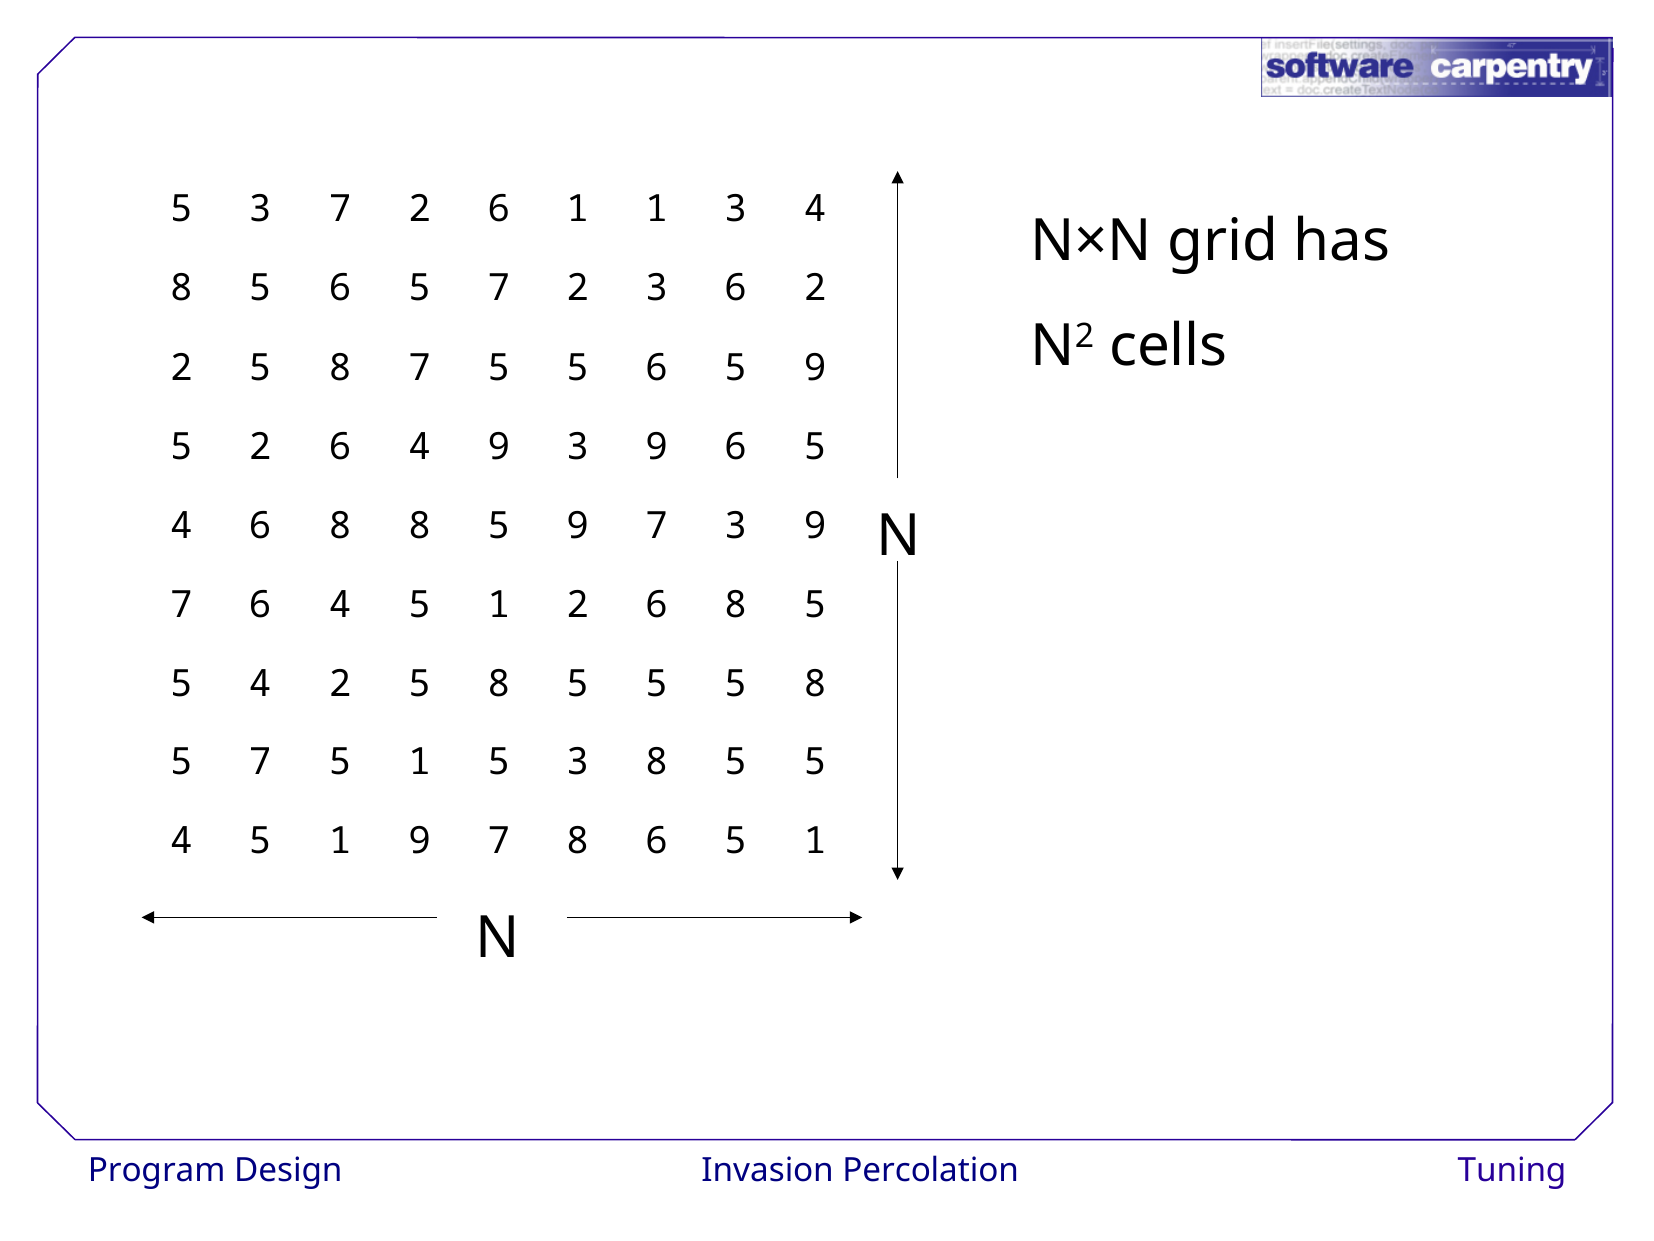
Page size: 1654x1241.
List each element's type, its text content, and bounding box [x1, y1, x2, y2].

table_header 3 [221, 166, 300, 245]
table_cell 5 [142, 720, 221, 799]
table_cell 1 [459, 562, 538, 641]
table_header 2 [380, 166, 459, 245]
table_cell 5 [221, 245, 300, 326]
table_cell 5 [459, 326, 538, 404]
table_cell 1 [775, 799, 855, 878]
table_cell 7 [617, 483, 696, 562]
text_box N×N grid has N2 cells [1015, 159, 1580, 385]
table_cell 8 [380, 483, 459, 562]
table_cell 9 [775, 483, 855, 562]
table_cell 1 [300, 799, 380, 878]
table_header 1 [617, 166, 696, 245]
table_cell 7 [459, 799, 538, 878]
table_cell 8 [775, 641, 855, 720]
table_cell 5 [380, 562, 459, 641]
table_cell 6 [617, 326, 696, 404]
table_header 6 [459, 166, 538, 245]
table_cell 8 [300, 483, 380, 562]
table_cell 8 [300, 326, 380, 404]
table_cell 5 [775, 720, 855, 799]
table_cell 6 [221, 483, 300, 562]
table_cell 6 [221, 562, 300, 641]
table_cell 5 [696, 326, 775, 404]
table_cell 9 [459, 404, 538, 483]
table_cell 4 [300, 562, 380, 641]
table_cell 6 [617, 562, 696, 641]
table_cell 5 [538, 641, 617, 720]
table_cell 2 [300, 641, 380, 720]
table_cell 3 [538, 720, 617, 799]
table_cell 2 [538, 245, 617, 326]
table_cell 5 [380, 641, 459, 720]
table_cell 8 [696, 562, 775, 641]
table_header 3 [696, 166, 775, 245]
table_cell 5 [696, 641, 775, 720]
table_cell 9 [380, 799, 459, 878]
table_cell 8 [538, 799, 617, 878]
table_cell 2 [142, 326, 221, 404]
table_cell 5 [696, 720, 775, 799]
table_cell 4 [142, 483, 221, 562]
table_cell 8 [617, 720, 696, 799]
table_cell 6 [696, 245, 775, 326]
table_cell 2 [775, 245, 855, 326]
table_cell 5 [380, 245, 459, 326]
table_cell 5 [696, 799, 775, 878]
table_cell 4 [221, 641, 300, 720]
text_box N [862, 454, 922, 576]
table_cell 3 [538, 404, 617, 483]
table_cell 5 [459, 720, 538, 799]
table_cell 5 [142, 404, 221, 483]
table_cell 5 [775, 562, 855, 641]
table_cell 1 [380, 720, 459, 799]
table_cell 5 [775, 404, 855, 483]
table_cell 5 [617, 641, 696, 720]
table_cell 7 [221, 720, 300, 799]
text_box N [460, 856, 520, 977]
picture [1261, 39, 1613, 97]
table_cell 9 [775, 326, 855, 404]
table_cell 2 [538, 562, 617, 641]
table_cell 9 [538, 483, 617, 562]
table_header 4 [775, 166, 855, 245]
table_header 5 [142, 166, 221, 245]
table_cell 6 [617, 799, 696, 878]
table_cell 7 [380, 326, 459, 404]
table_header 1 [538, 166, 617, 245]
table_cell 6 [300, 245, 380, 326]
table_cell 5 [221, 326, 300, 404]
table_cell 6 [300, 404, 380, 483]
table_cell 5 [221, 799, 300, 878]
table_cell 4 [380, 404, 459, 483]
table_header 7 [300, 166, 380, 245]
table_cell 2 [221, 404, 300, 483]
table_cell 6 [696, 404, 775, 483]
table_cell 5 [459, 483, 538, 562]
table_cell 8 [459, 641, 538, 720]
table_cell 9 [617, 404, 696, 483]
table_cell 3 [617, 245, 696, 326]
table_cell 5 [300, 720, 380, 799]
table_cell 7 [459, 245, 538, 326]
table_cell 4 [142, 799, 221, 878]
table_cell 5 [142, 641, 221, 720]
table_cell 7 [142, 562, 221, 641]
table_cell 3 [696, 483, 775, 562]
table_cell 8 [142, 245, 221, 326]
table_cell 5 [538, 326, 617, 404]
